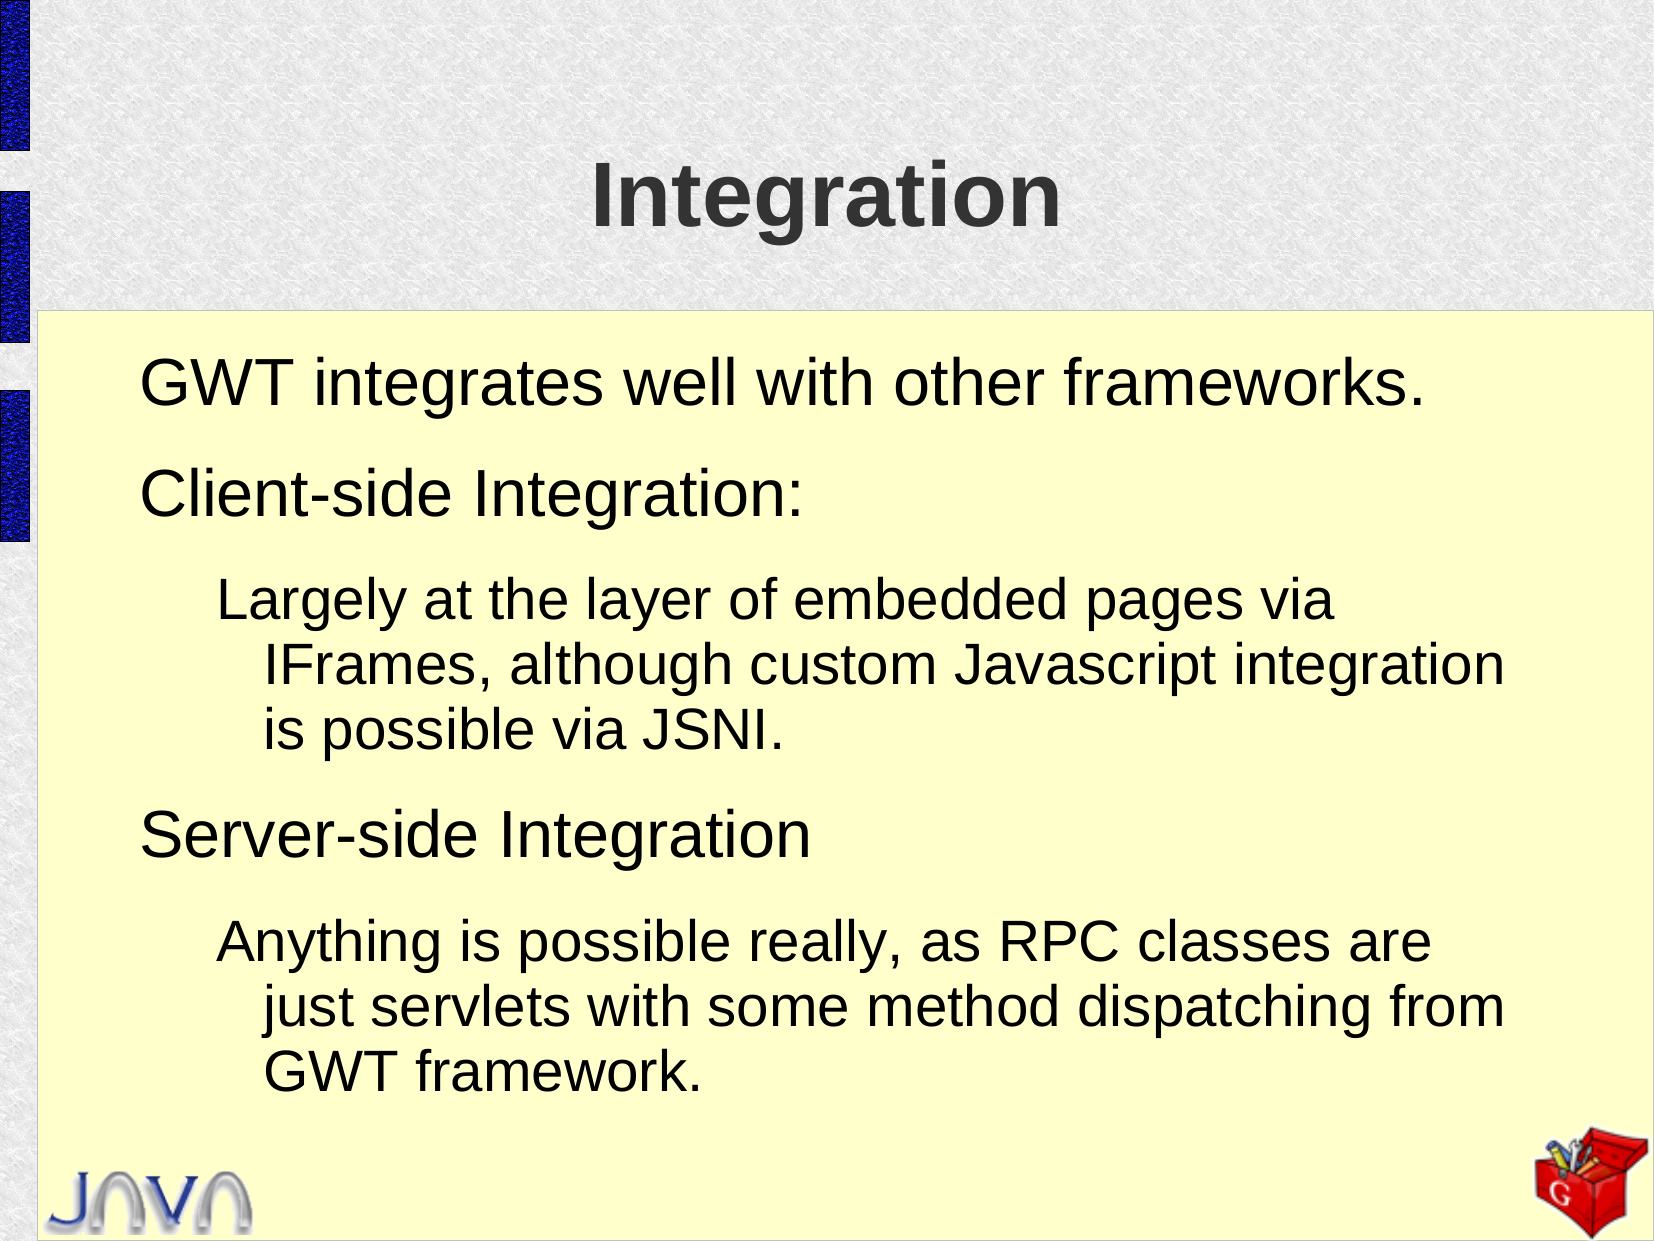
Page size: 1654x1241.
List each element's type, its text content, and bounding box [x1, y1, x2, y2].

picture [1525, 1118, 1654, 1241]
list GWT integrates well with other frameworks. Client-side Integration: Largely at the layer of embedded pages via IFrames, although custom Javascript integration is possible via JSNI. Server-side Integration Anything is possible really, as RPC classes are just servlets with some method dispatching from GWT framework. [121, 344, 1534, 1174]
picture [43, 1162, 263, 1235]
picture [1, 192, 29, 342]
picture [0, 0, 1654, 1241]
picture [1, 391, 29, 541]
title Integration [121, 91, 1534, 299]
picture [1, 1, 29, 150]
